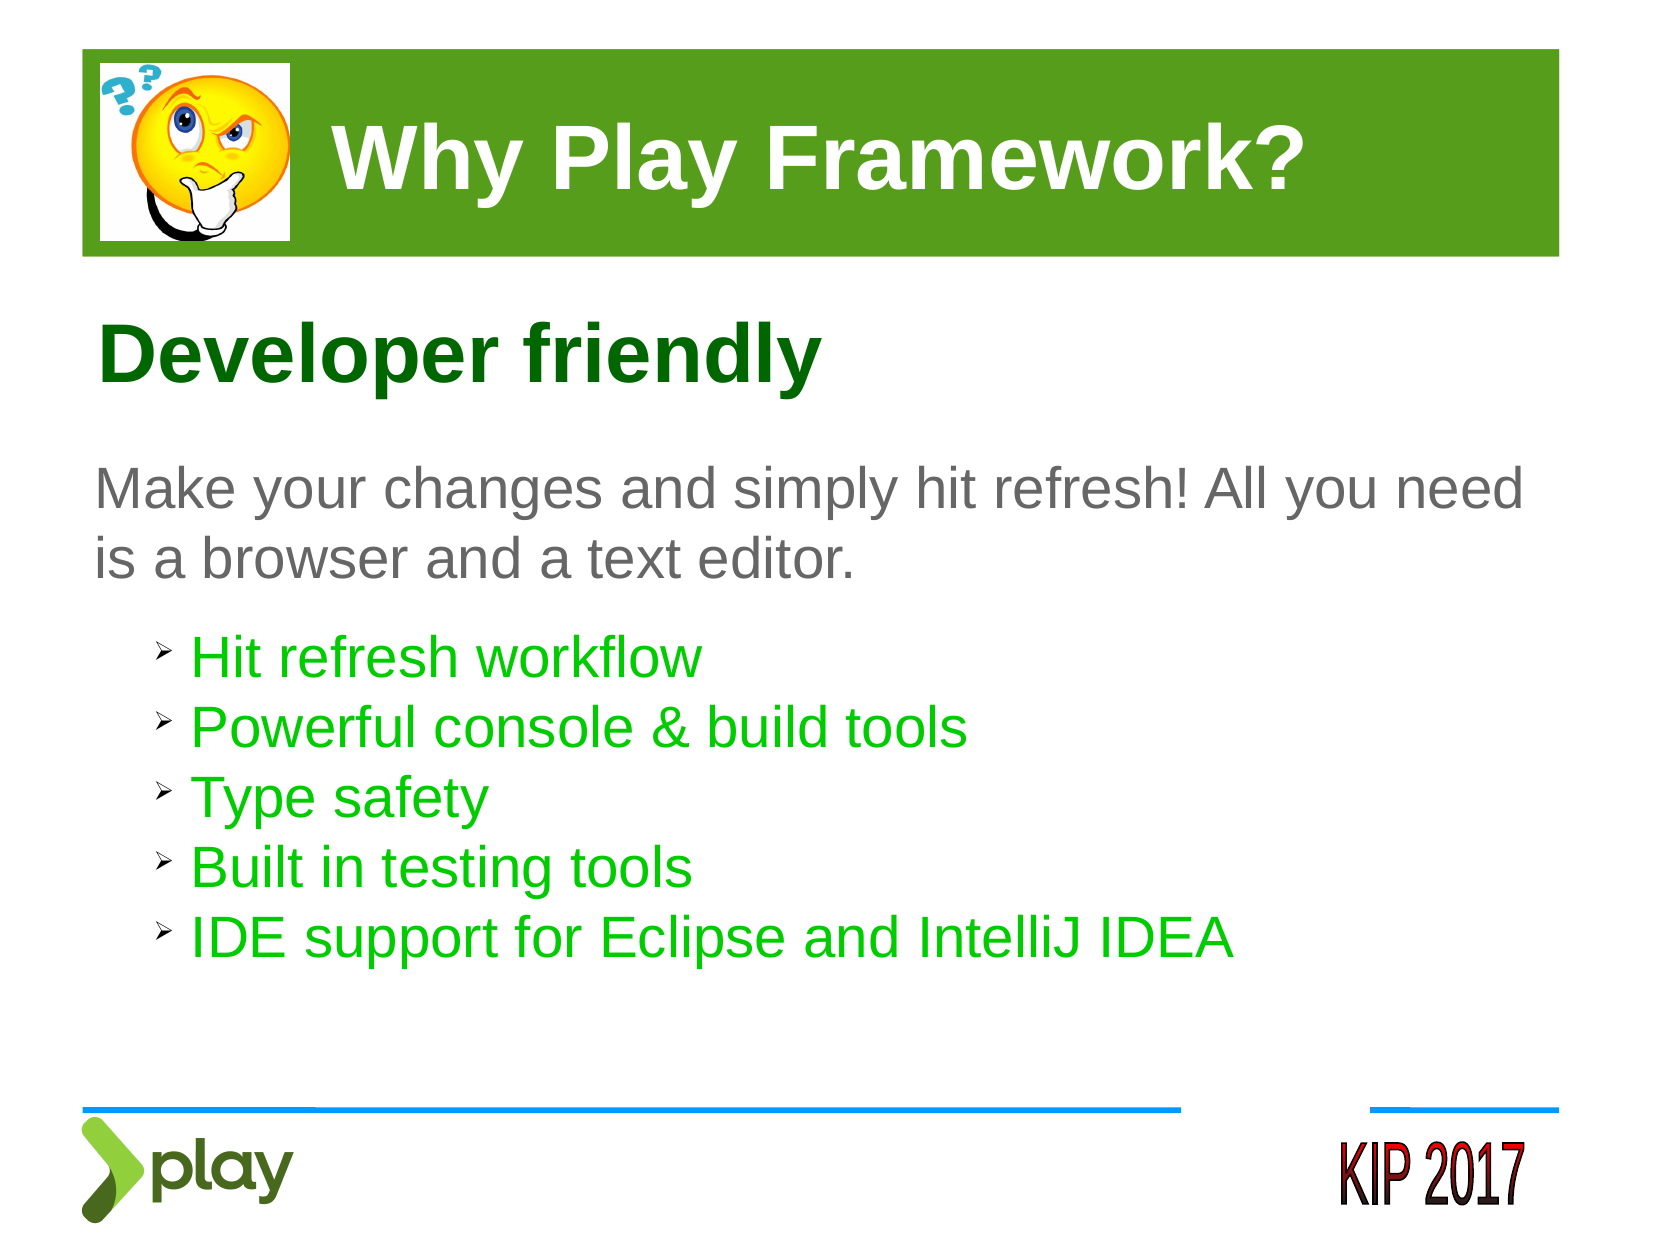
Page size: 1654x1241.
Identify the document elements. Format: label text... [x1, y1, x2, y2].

subtitle Make your changes and simply hit refresh! All you need is a browser and a text editor. Hit refresh workflow Powerful console & build tools Type safety Built in testing tools IDE support for Eclipse and IntelliJ IDEA [94, 426, 1548, 1087]
title Why Play Framework? [82, 49, 1560, 257]
text_box Developer friendly [82, 299, 1560, 426]
picture [68, 1111, 302, 1229]
picture [100, 63, 290, 241]
